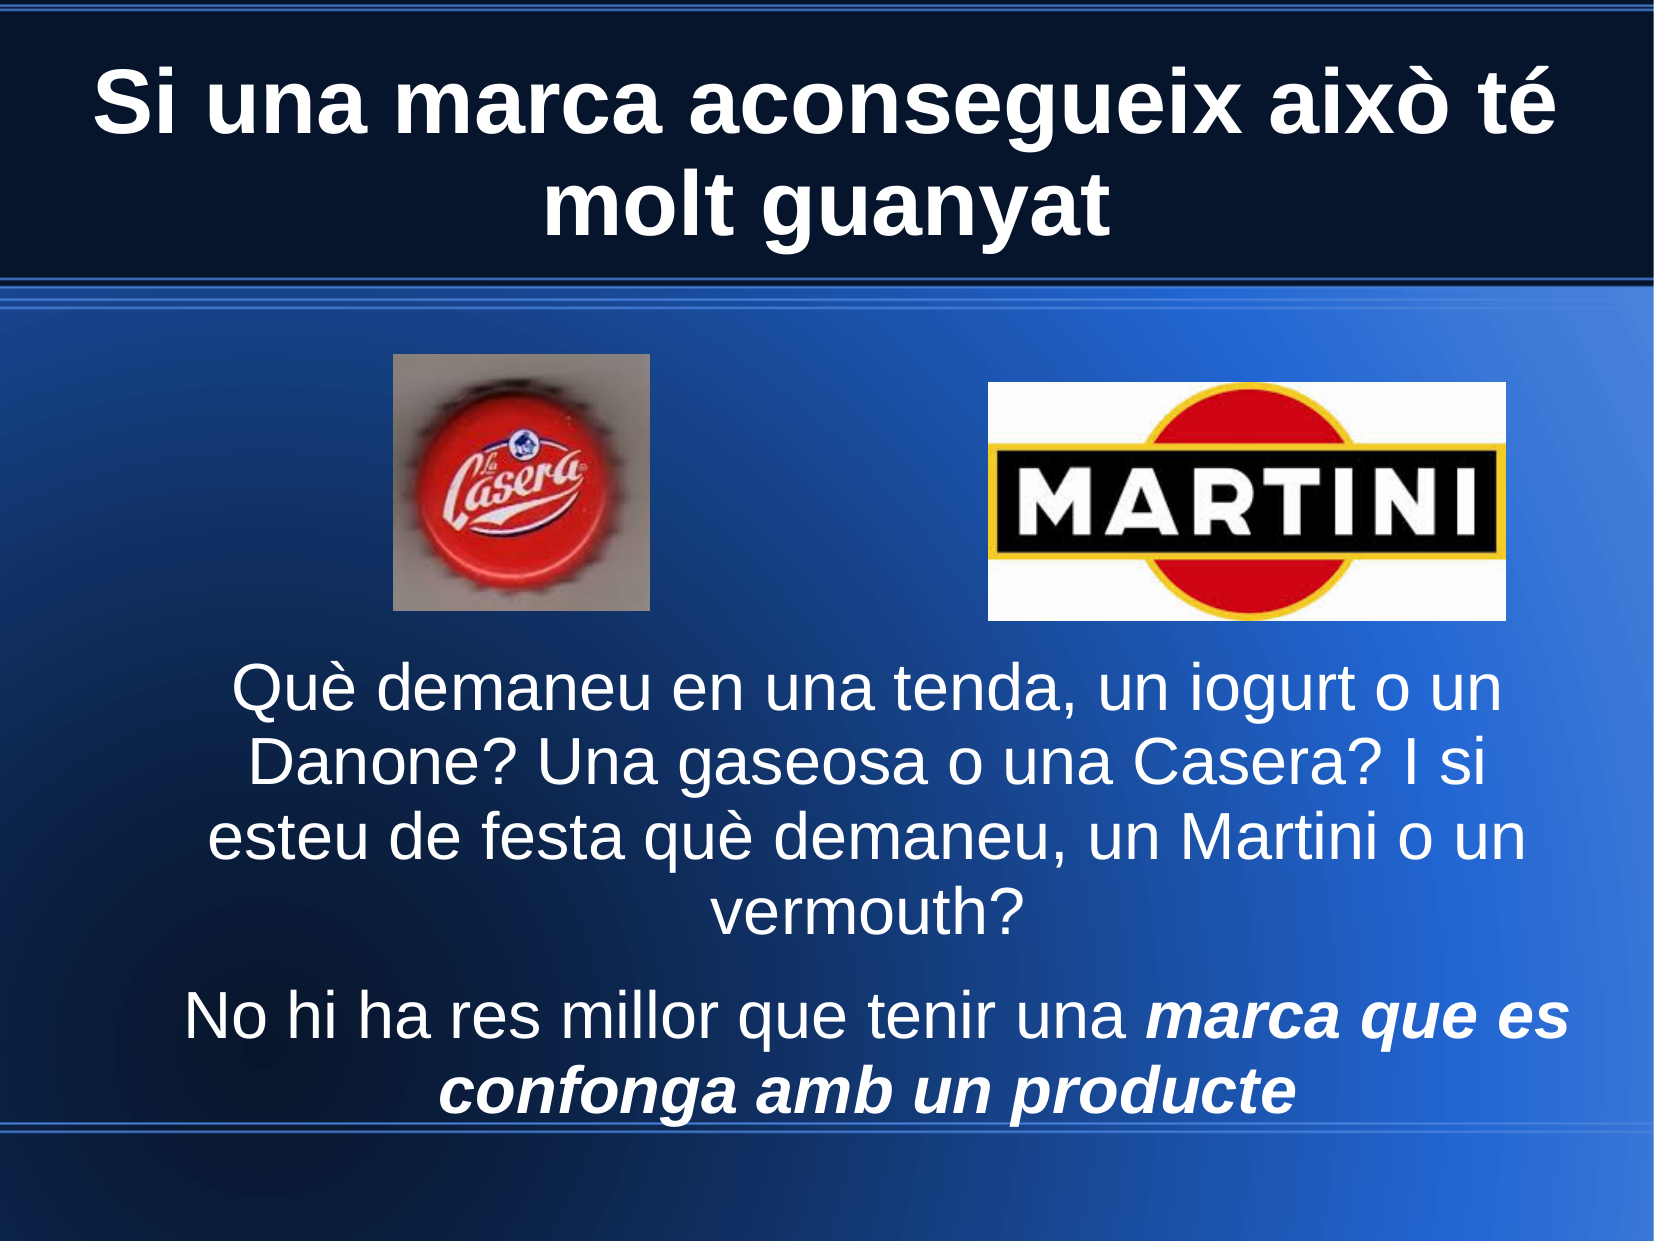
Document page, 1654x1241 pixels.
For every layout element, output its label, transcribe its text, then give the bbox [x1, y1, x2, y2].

picture [0, 0, 1654, 1241]
list Què demaneu en una tenda, un iogurt o un Danone? Una gaseosa o una Casera? I si esteu de festa què demaneu, un Martini o un vermouth? No hi ha res millor que tenir una marca que es confonga amb un producte [88, 649, 1577, 1128]
title Si una marca aconsegueix això té molt guanyat [82, 49, 1571, 257]
